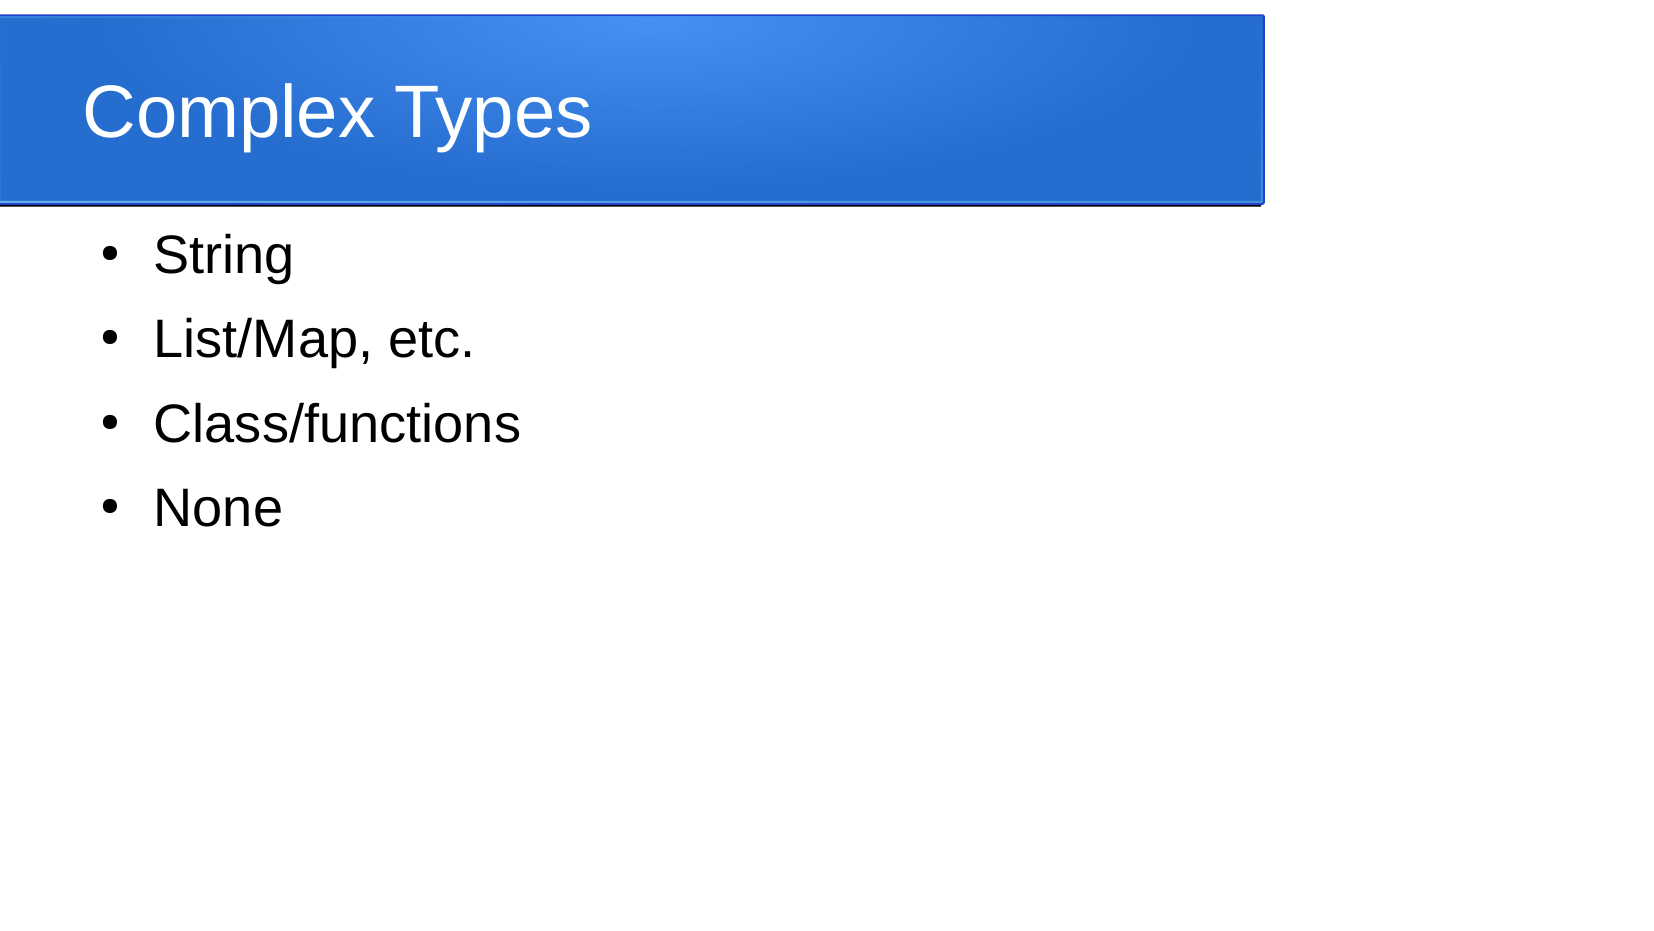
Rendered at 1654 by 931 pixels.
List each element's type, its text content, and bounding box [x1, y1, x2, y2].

list String List/Map, etc. Class/functions None [82, 224, 1571, 764]
title Complex Types [82, 35, 1235, 189]
